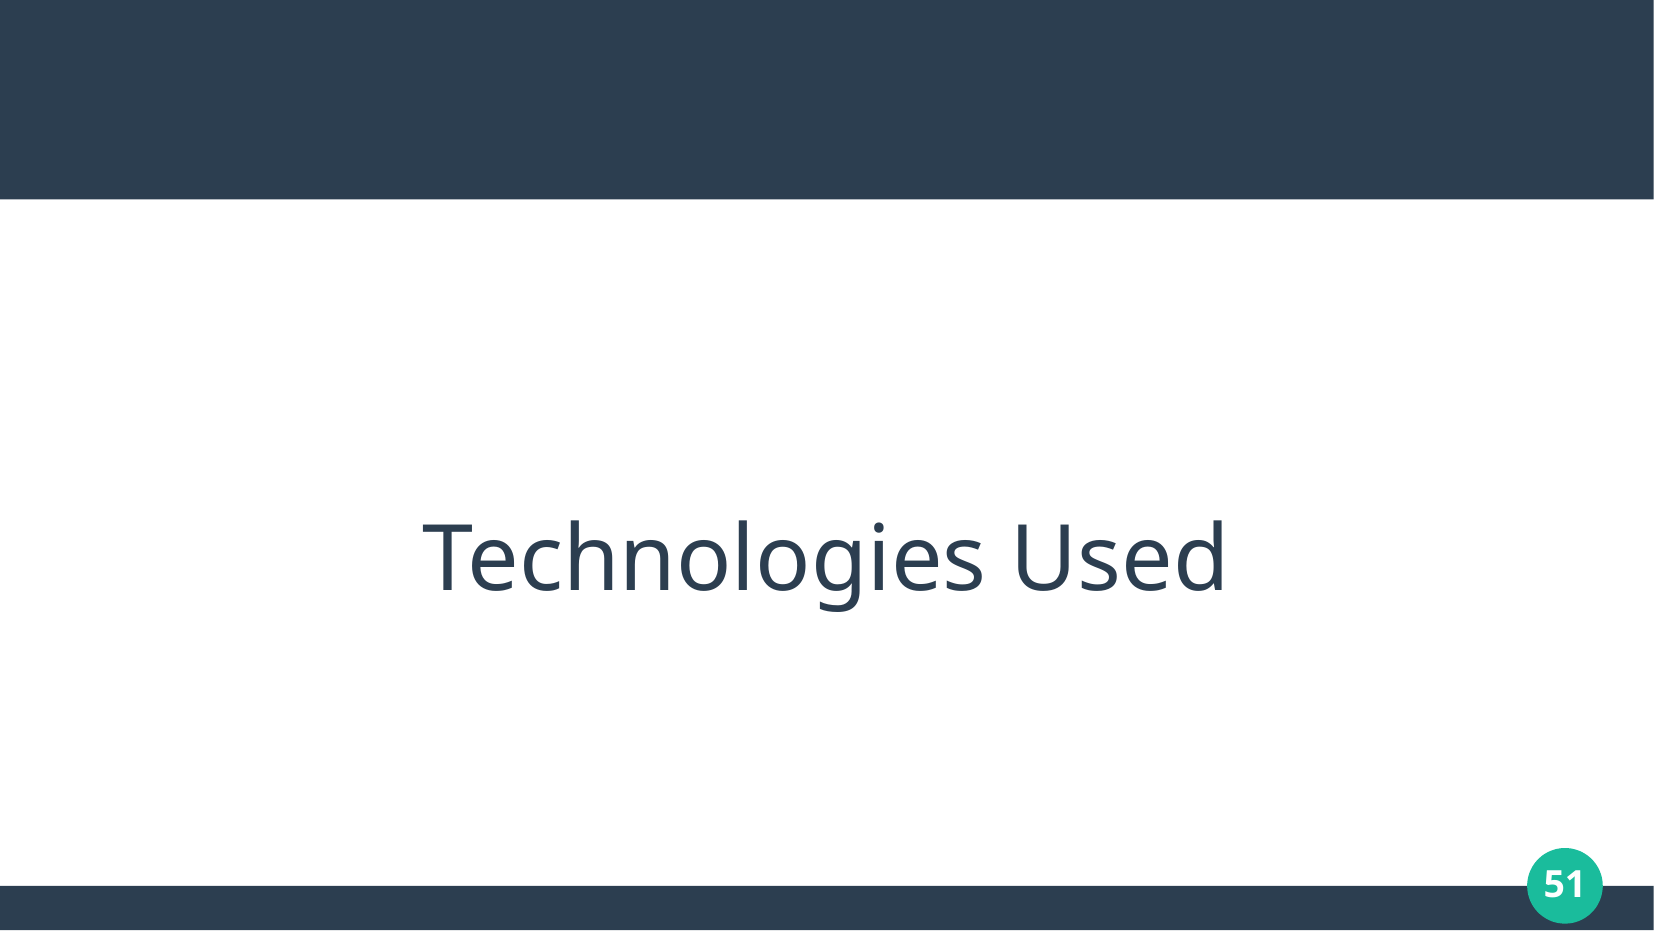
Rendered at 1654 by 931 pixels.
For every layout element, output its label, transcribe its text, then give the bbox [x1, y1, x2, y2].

subtitle Technologies Used [59, 243, 1595, 864]
